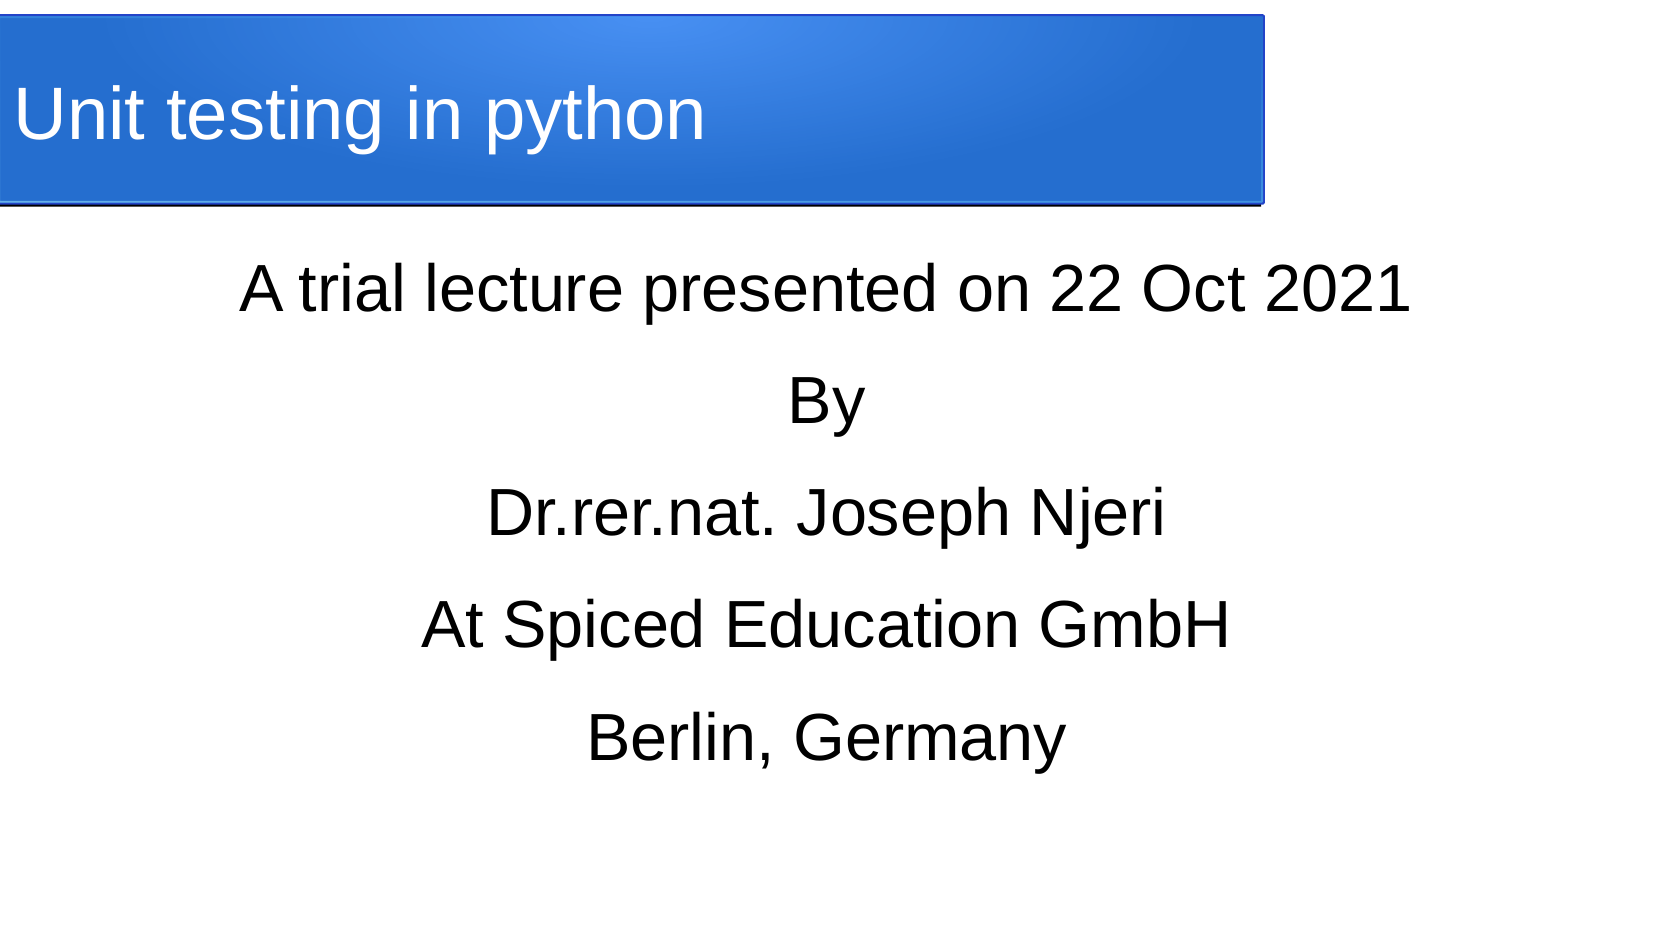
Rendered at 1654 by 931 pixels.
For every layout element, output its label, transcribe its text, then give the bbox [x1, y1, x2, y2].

title Unit testing in python [13, 36, 1166, 191]
subtitle A trial lecture presented on 22 Oct 2021 By Dr.rer.nat. Joseph Njeri At Spiced Education GmbH Berlin, Germany [82, 213, 1571, 775]
